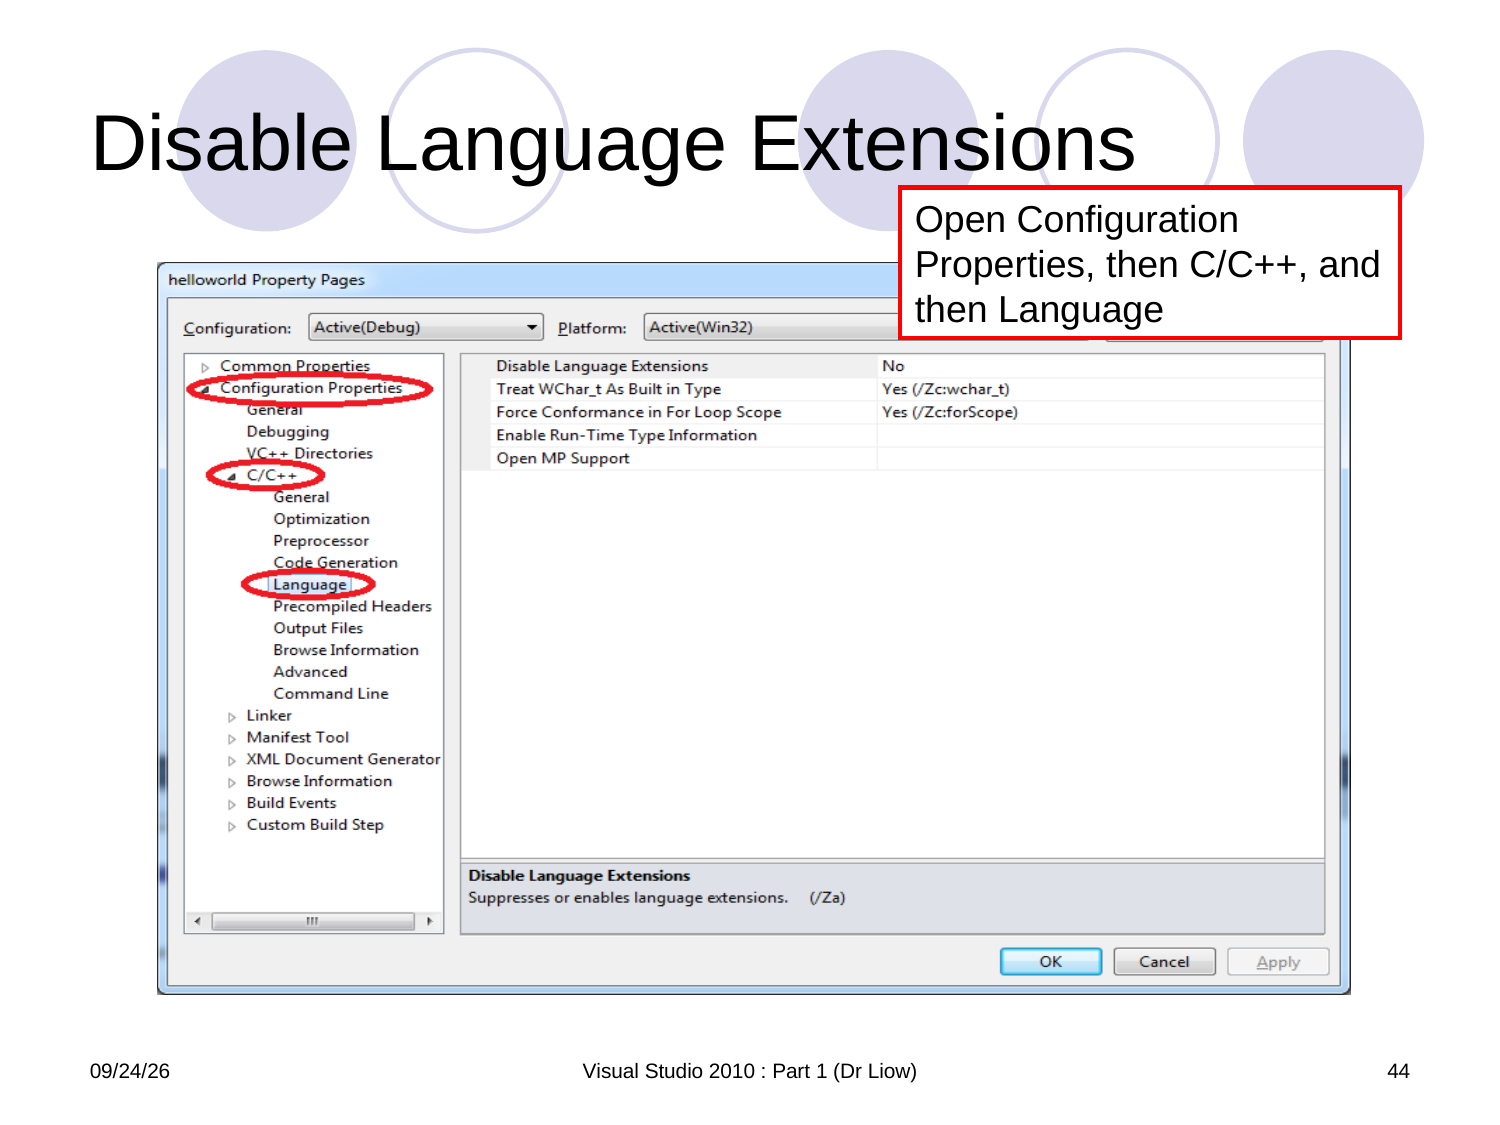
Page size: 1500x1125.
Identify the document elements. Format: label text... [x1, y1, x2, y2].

text_box Open Configuration Properties, then C/C++, and then Language [899, 187, 1401, 338]
picture [157, 262, 1351, 995]
text_box 08/22/12 [74, 1049, 426, 1101]
title Disable Language Extensions [75, 45, 1426, 233]
text_box Visual Studio 2010 : Part 1 (Dr Liow) [512, 1049, 988, 1101]
text_box <number> [1074, 1049, 1426, 1101]
